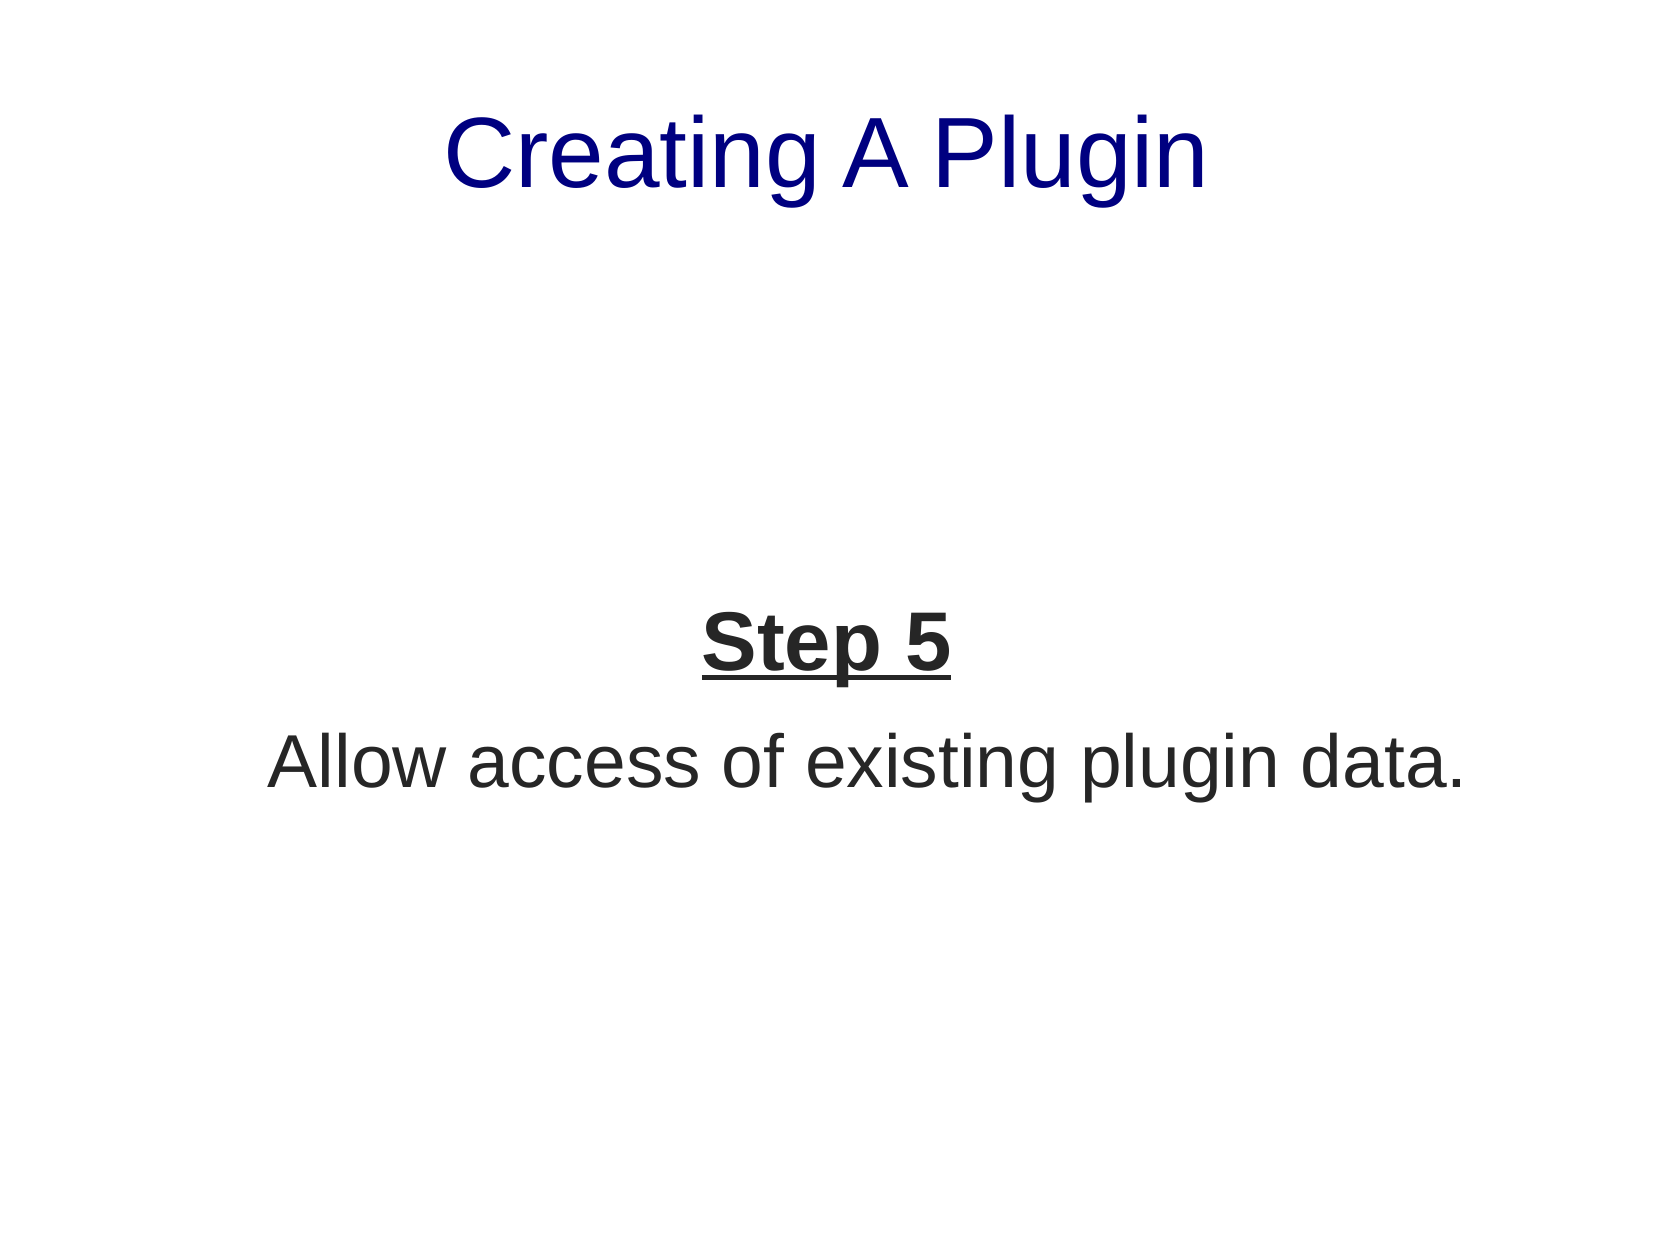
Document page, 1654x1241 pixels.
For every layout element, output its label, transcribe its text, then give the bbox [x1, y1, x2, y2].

title Creating A Plugin [82, 49, 1571, 257]
subtitle Step 5 Allow access of existing plugin data. [82, 290, 1571, 1109]
